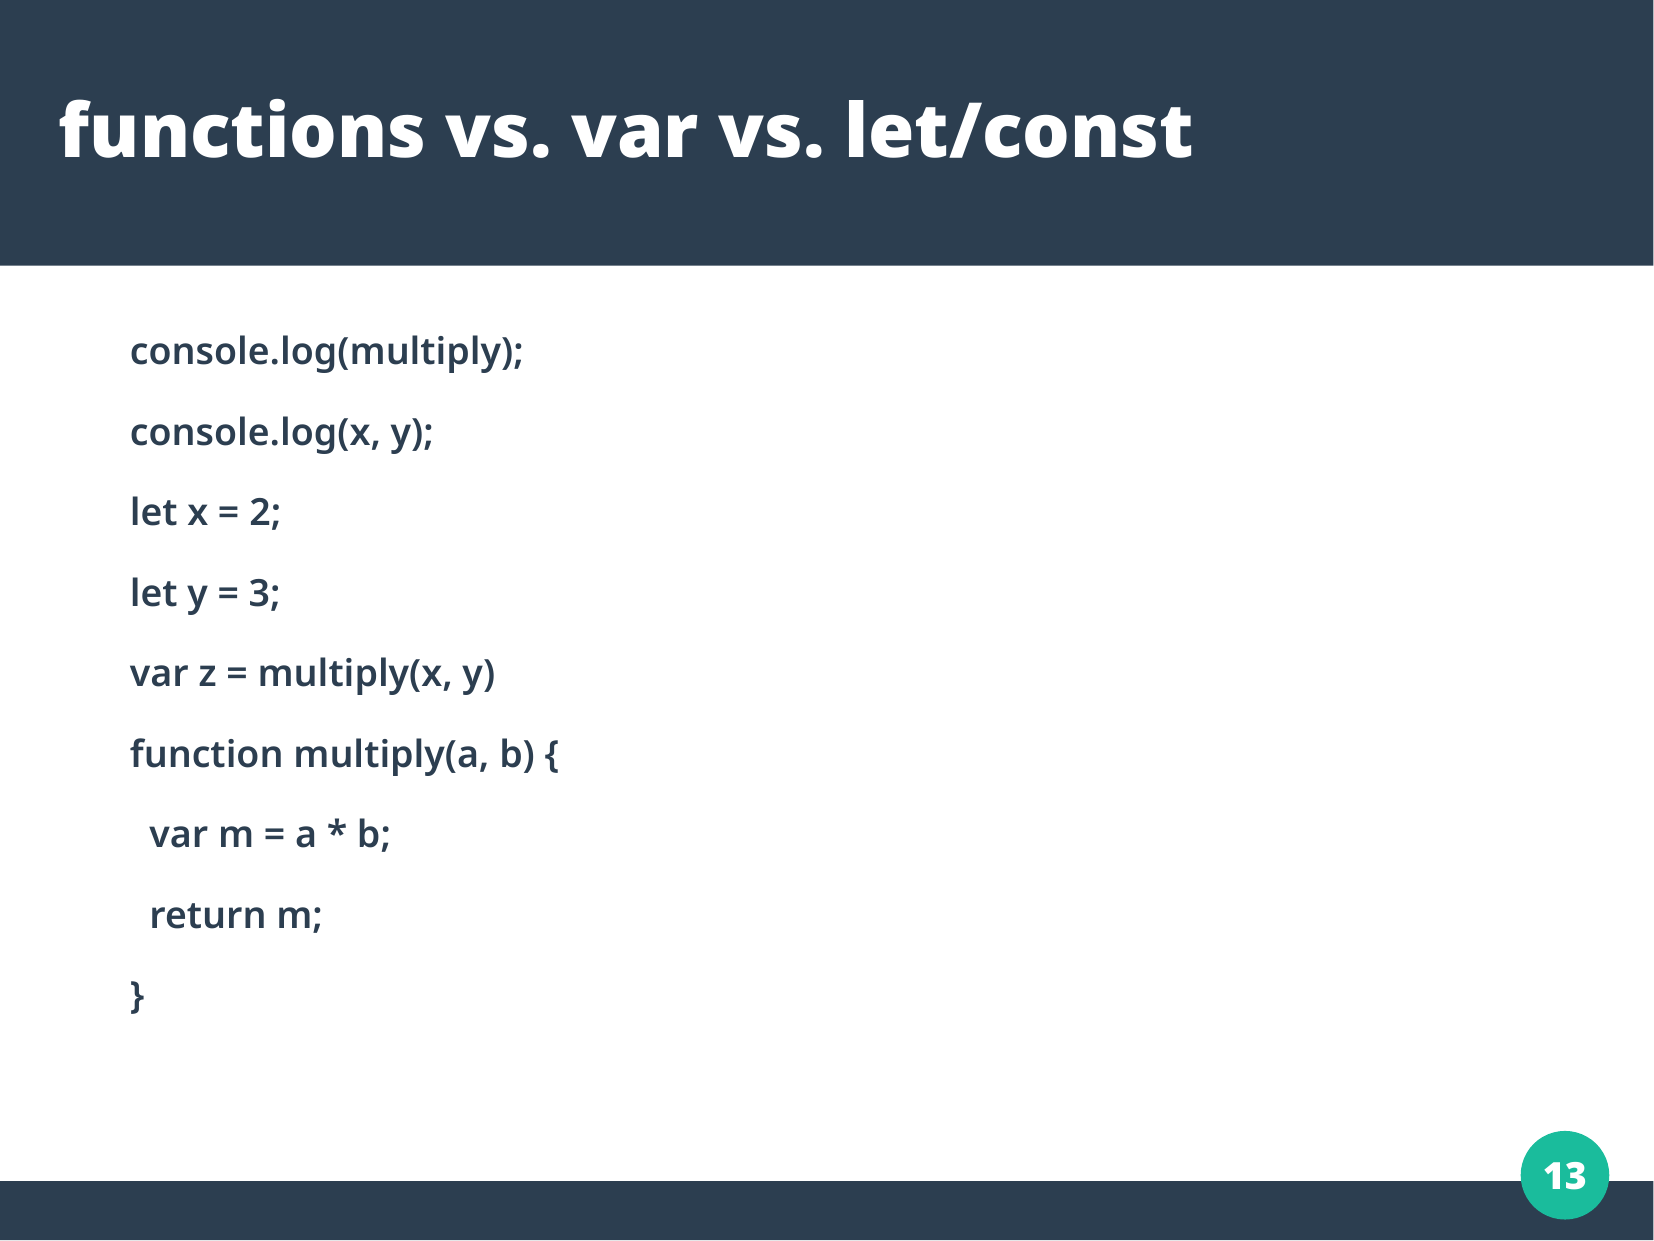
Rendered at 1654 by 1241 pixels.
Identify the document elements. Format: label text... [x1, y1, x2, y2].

list console.log(multiply); console.log(x, y); let x = 2; let y = 3; var z = multiply(x, y) function multiply(a, b) { var m = a * b; return m; } [59, 324, 1595, 1152]
title functions vs. var vs. let/const [59, 49, 1595, 207]
